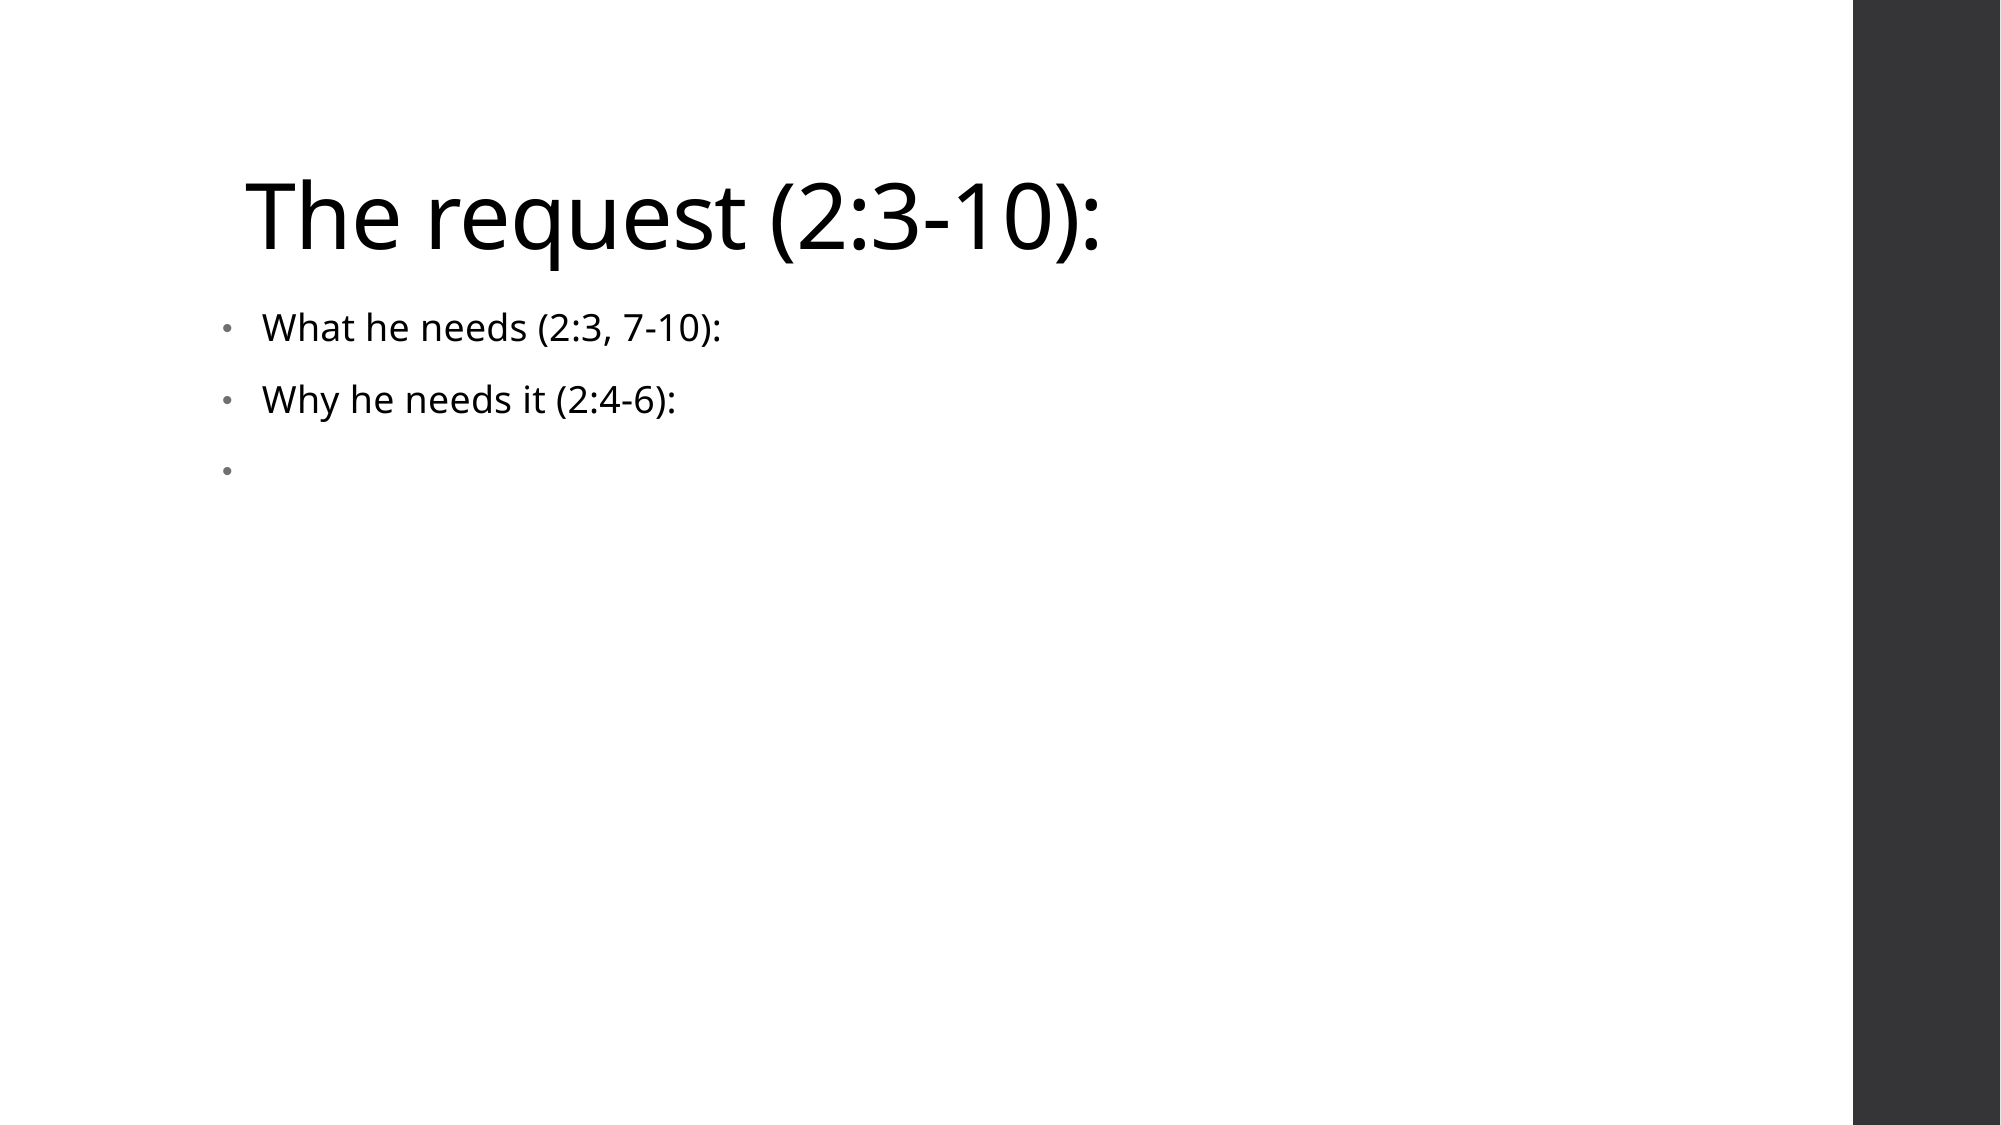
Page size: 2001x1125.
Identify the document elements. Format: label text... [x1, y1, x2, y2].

list What he needs (2:3, 7-10): Why he needs it (2:4-6): [206, 299, 1617, 1014]
title The request (2:3-10): [206, 60, 1797, 278]
